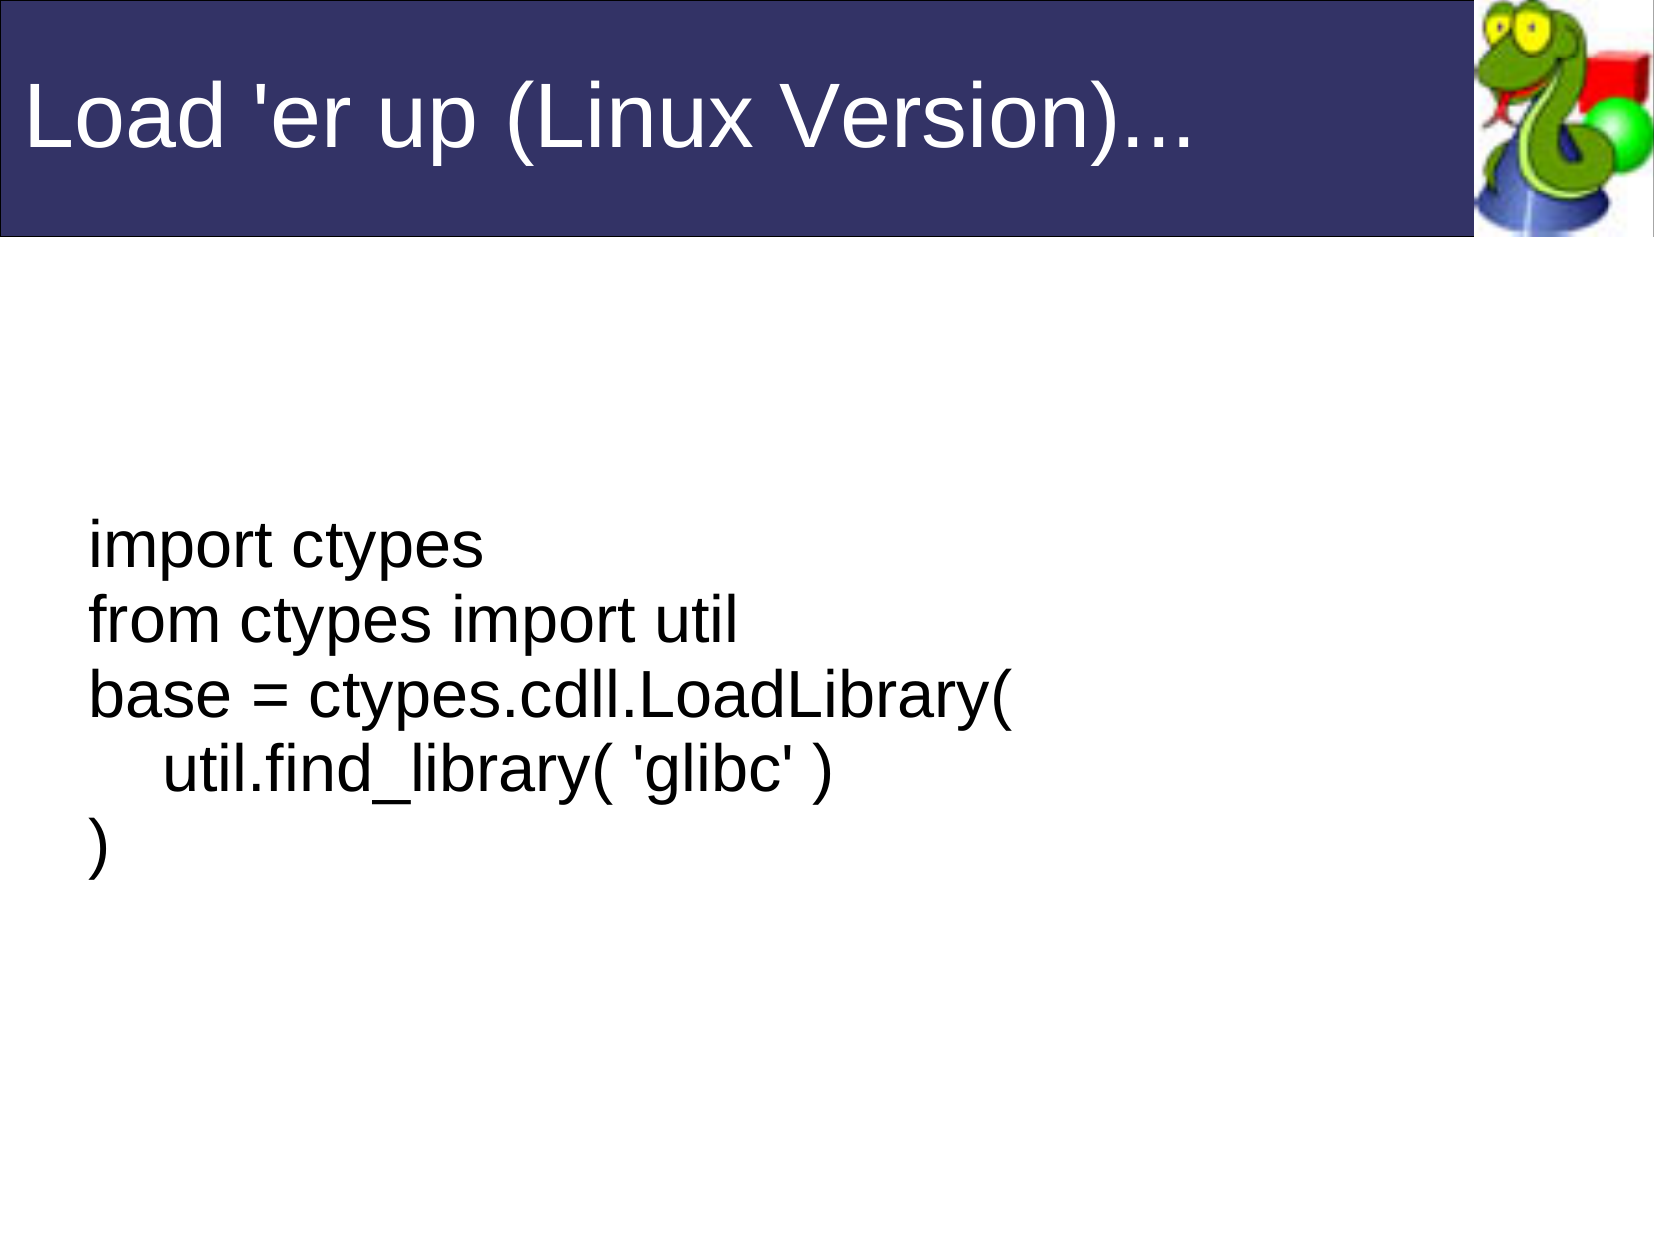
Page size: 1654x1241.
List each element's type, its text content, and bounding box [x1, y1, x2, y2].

subtitle import ctypes from ctypes import util base = ctypes.cdll.LoadLibrary( util.find_library( 'glibc' ) ) [88, 450, 1565, 938]
title Load 'er up (Linux Version)... [23, 19, 1477, 212]
picture [1474, 0, 1654, 237]
